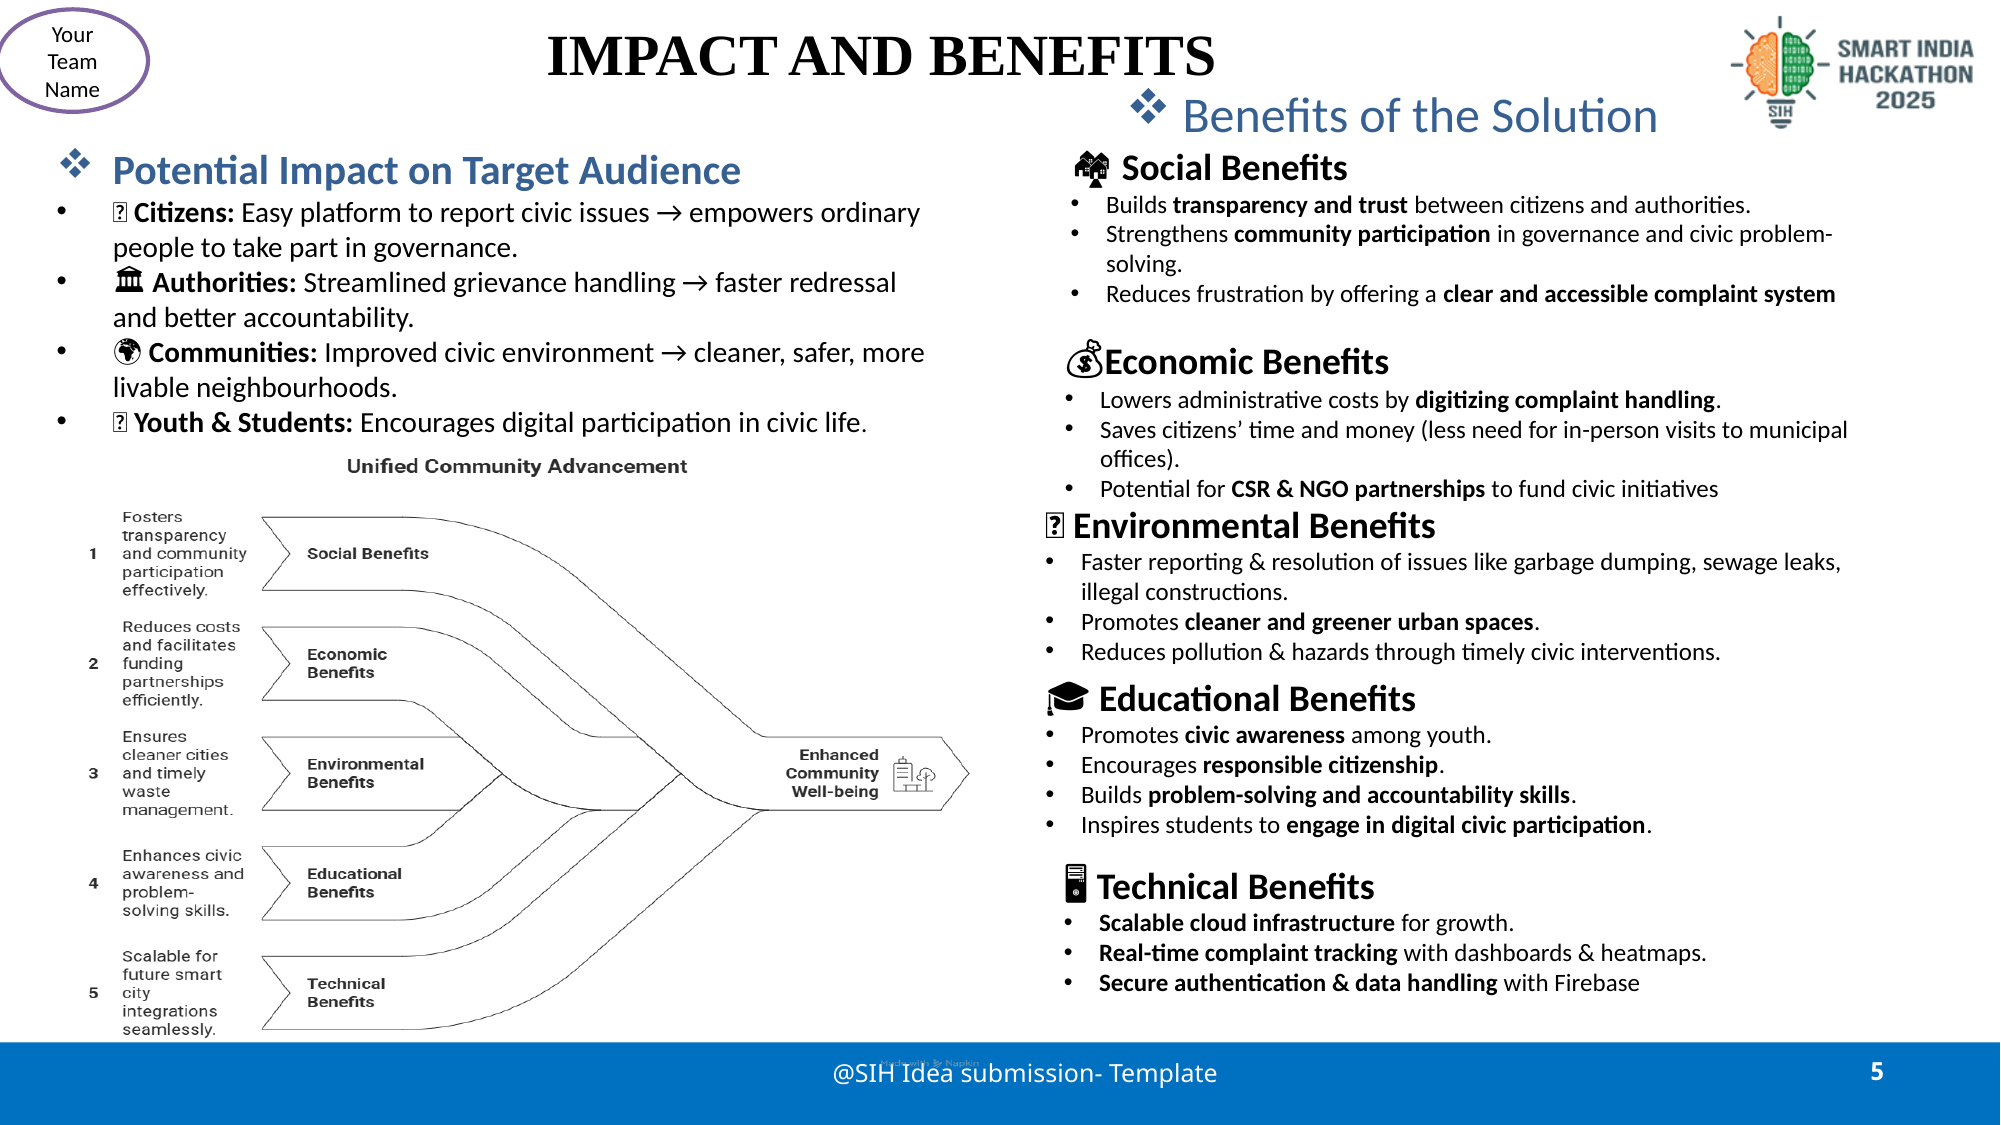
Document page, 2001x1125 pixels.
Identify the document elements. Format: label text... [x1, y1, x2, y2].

text_box 💰Economic Benefits Lowers administrative costs by digitizing complaint handling. Saves citizens’ time and money (less need for in-person visits to municipal offices). Potential for CSR & NGO partnerships to fund civic initiatives [1049, 325, 1895, 511]
picture [33, 416, 1000, 1084]
slide_number <number> [1433, 1042, 1900, 1103]
text_box 🏘️ Social Benefits Builds transparency and trust between citizens and authorities. Strengthens community participation in governance and civic problem-solving. Reduces frustration by offering a clear and accessible complaint system [1055, 135, 1920, 316]
text_box Your Team Name [0, 9, 148, 112]
footer @SIH Idea submission- Template [762, 1042, 1289, 1103]
text_box 🎓 Educational Benefits Promotes civic awareness among youth. Encourages responsible citizenship. Builds problem-solving and accountability skills. Inspires students to engage in digital civic participation. [1030, 666, 1779, 847]
text_box [0, 1042, 2000, 1125]
text_box 🖥️ Technical Benefits Scalable cloud infrastructure for growth. Real-time complaint tracking with dashboards & heatmaps. Secure authentication & data handling with Firebase [1048, 854, 1753, 1005]
text_box 🌱 Environmental Benefits Faster reporting & resolution of issues like garbage dumping, sewage leaks, illegal constructions. Promotes cleaner and greener urban spaces. Reduces pollution & hazards through timely civic interventions. [1030, 493, 1875, 673]
text_box Potential Impact on Target Audience 👥 Citizens: Easy platform to report civic issues → empowers ordinary people to take part in governance. 🏛️ Authorities: Streamlined grievance handling → faster redressal and better accountability. 🌍 Communities: Improved civic environment → cleaner, safer, more livable neighbourhoods. 📱 Youth & Students: Encourages digital participation in civic life. [41, 135, 962, 416]
title IMPACT AND BENEFITS [345, 0, 1418, 112]
text_box Benefits of the Solution [1111, 74, 2000, 150]
picture [1728, 9, 1977, 74]
